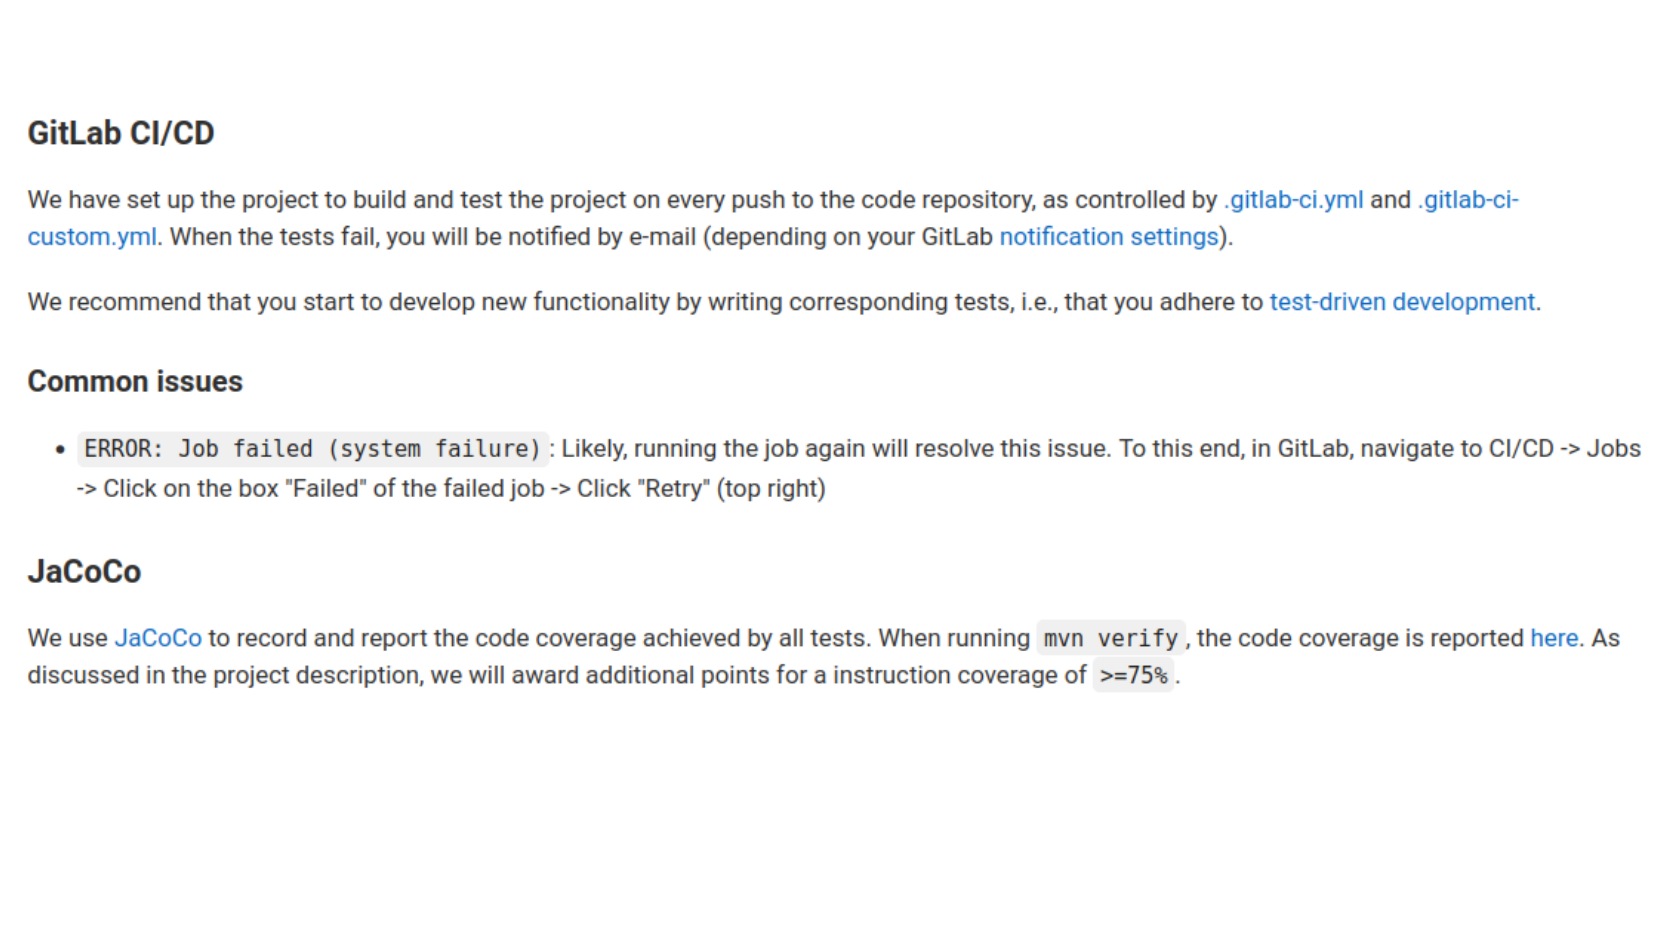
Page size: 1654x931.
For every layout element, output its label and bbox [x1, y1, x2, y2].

picture [5, 109, 1654, 731]
